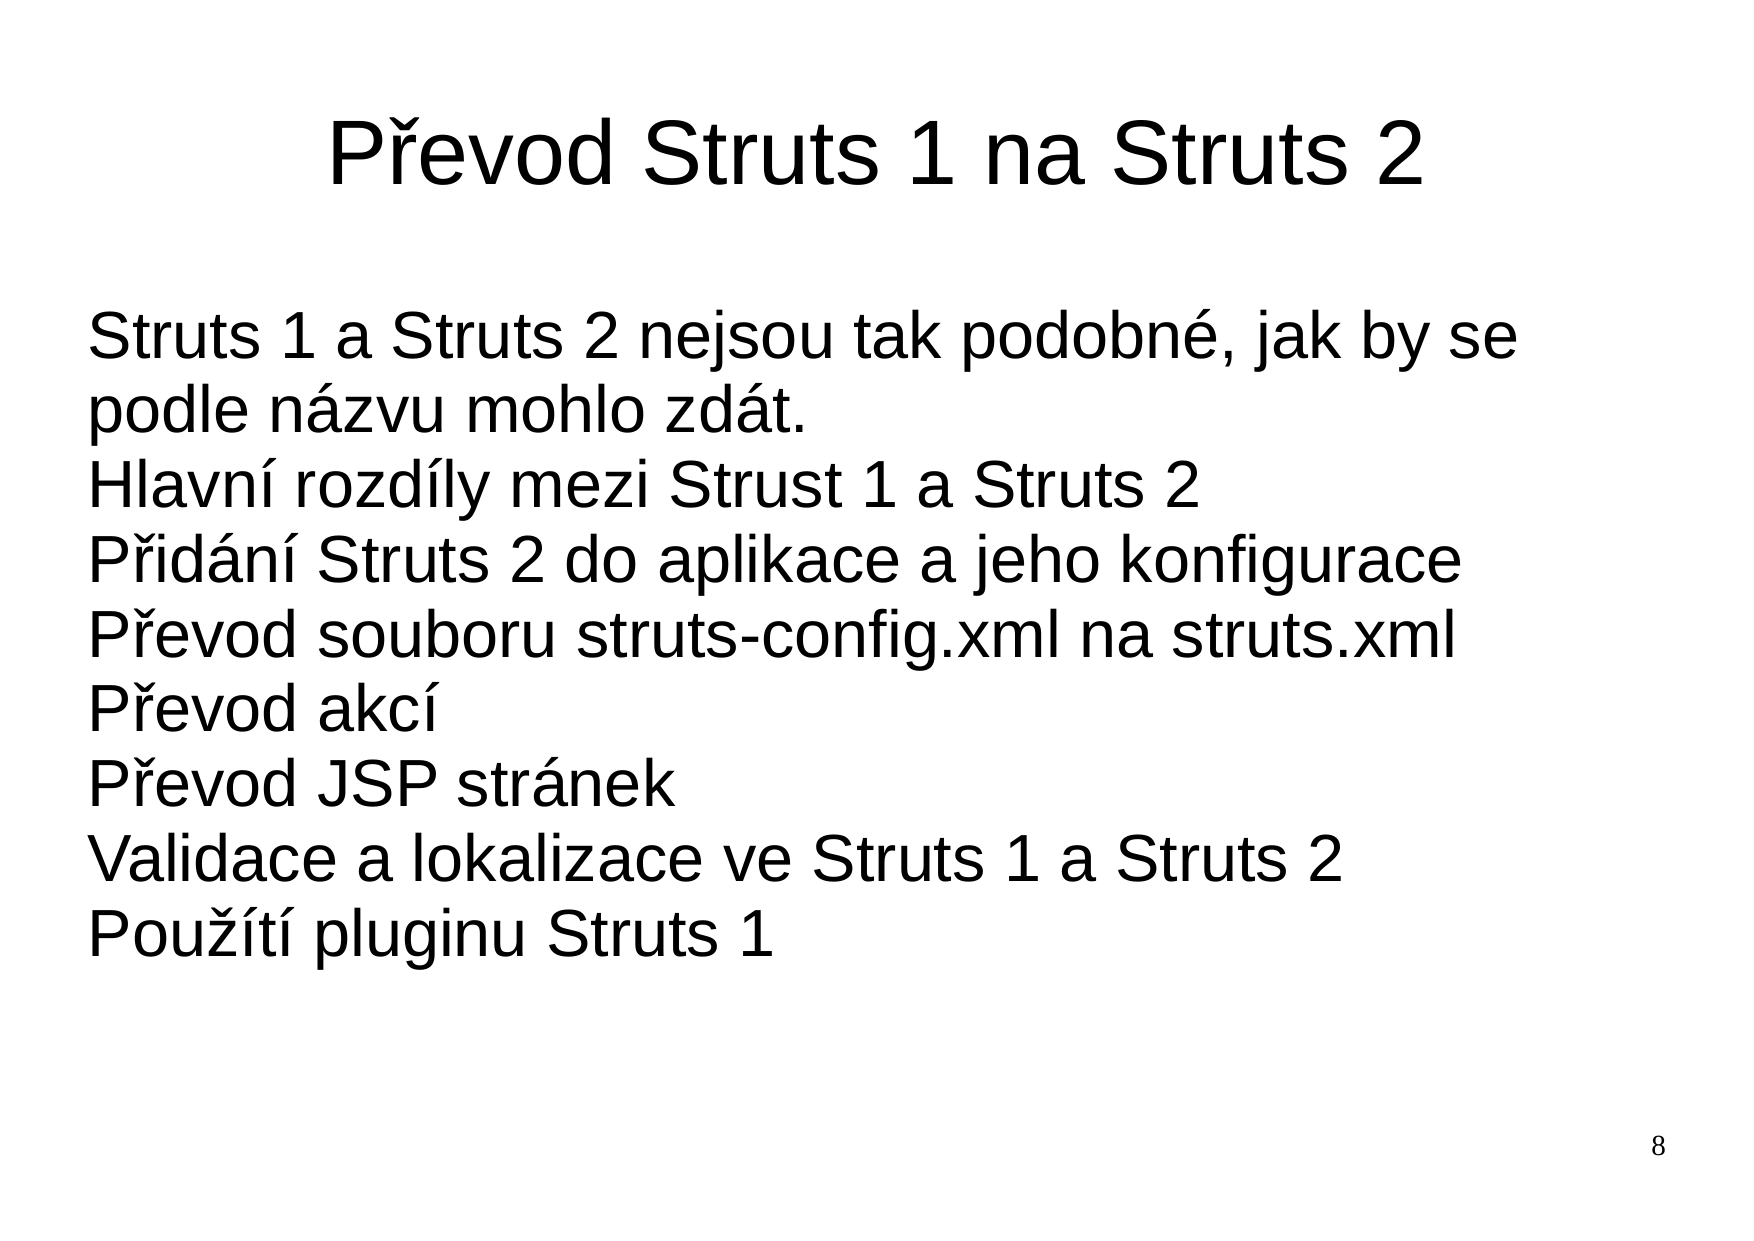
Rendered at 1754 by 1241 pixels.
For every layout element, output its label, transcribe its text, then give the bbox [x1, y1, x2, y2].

title Převod Struts 1 na Struts 2 [87, 56, 1667, 250]
subtitle Struts 1 a Struts 2 nejsou tak podobné, jak by se podle názvu mohlo zdát. Hlavní rozdíly mezi Strust 1 a Struts 2 Přidání Struts 2 do aplikace a jeho konfigurace Převod souboru struts-config.xml na struts.xml Převod akcí Převod JSP stránek Validace a lokalizace ve Struts 1 a Struts 2 Použítí pluginu Struts 1 [87, 297, 1667, 1102]
